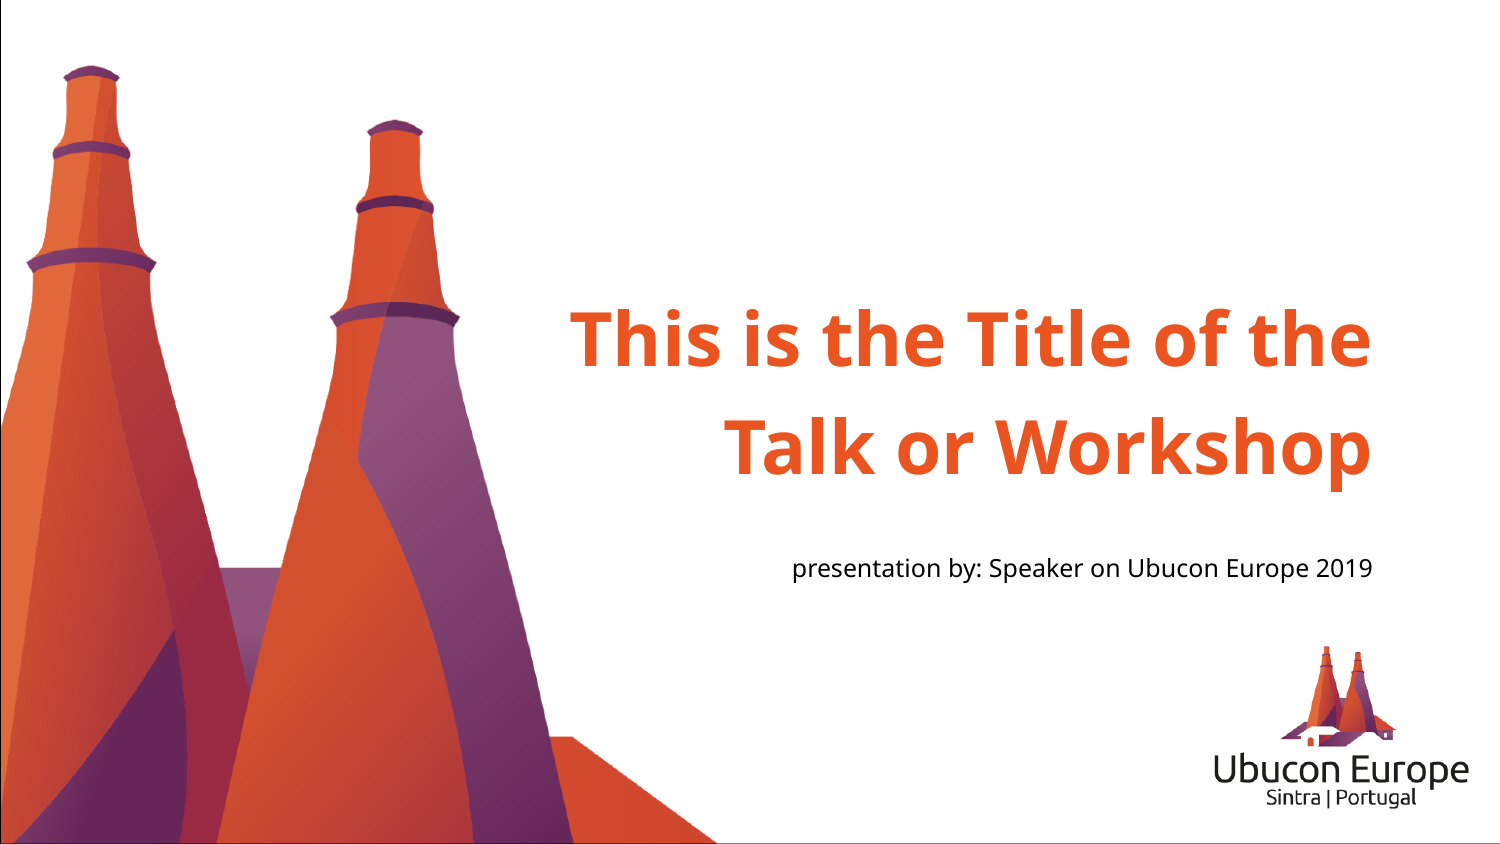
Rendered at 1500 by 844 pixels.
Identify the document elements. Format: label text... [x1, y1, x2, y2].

subtitle presentation by: Speaker on Ubucon Europe 2019 [500, 500, 1374, 636]
title This is the Title of the Talk or Workshop [500, 218, 1374, 500]
picture [0, 0, 1500, 844]
